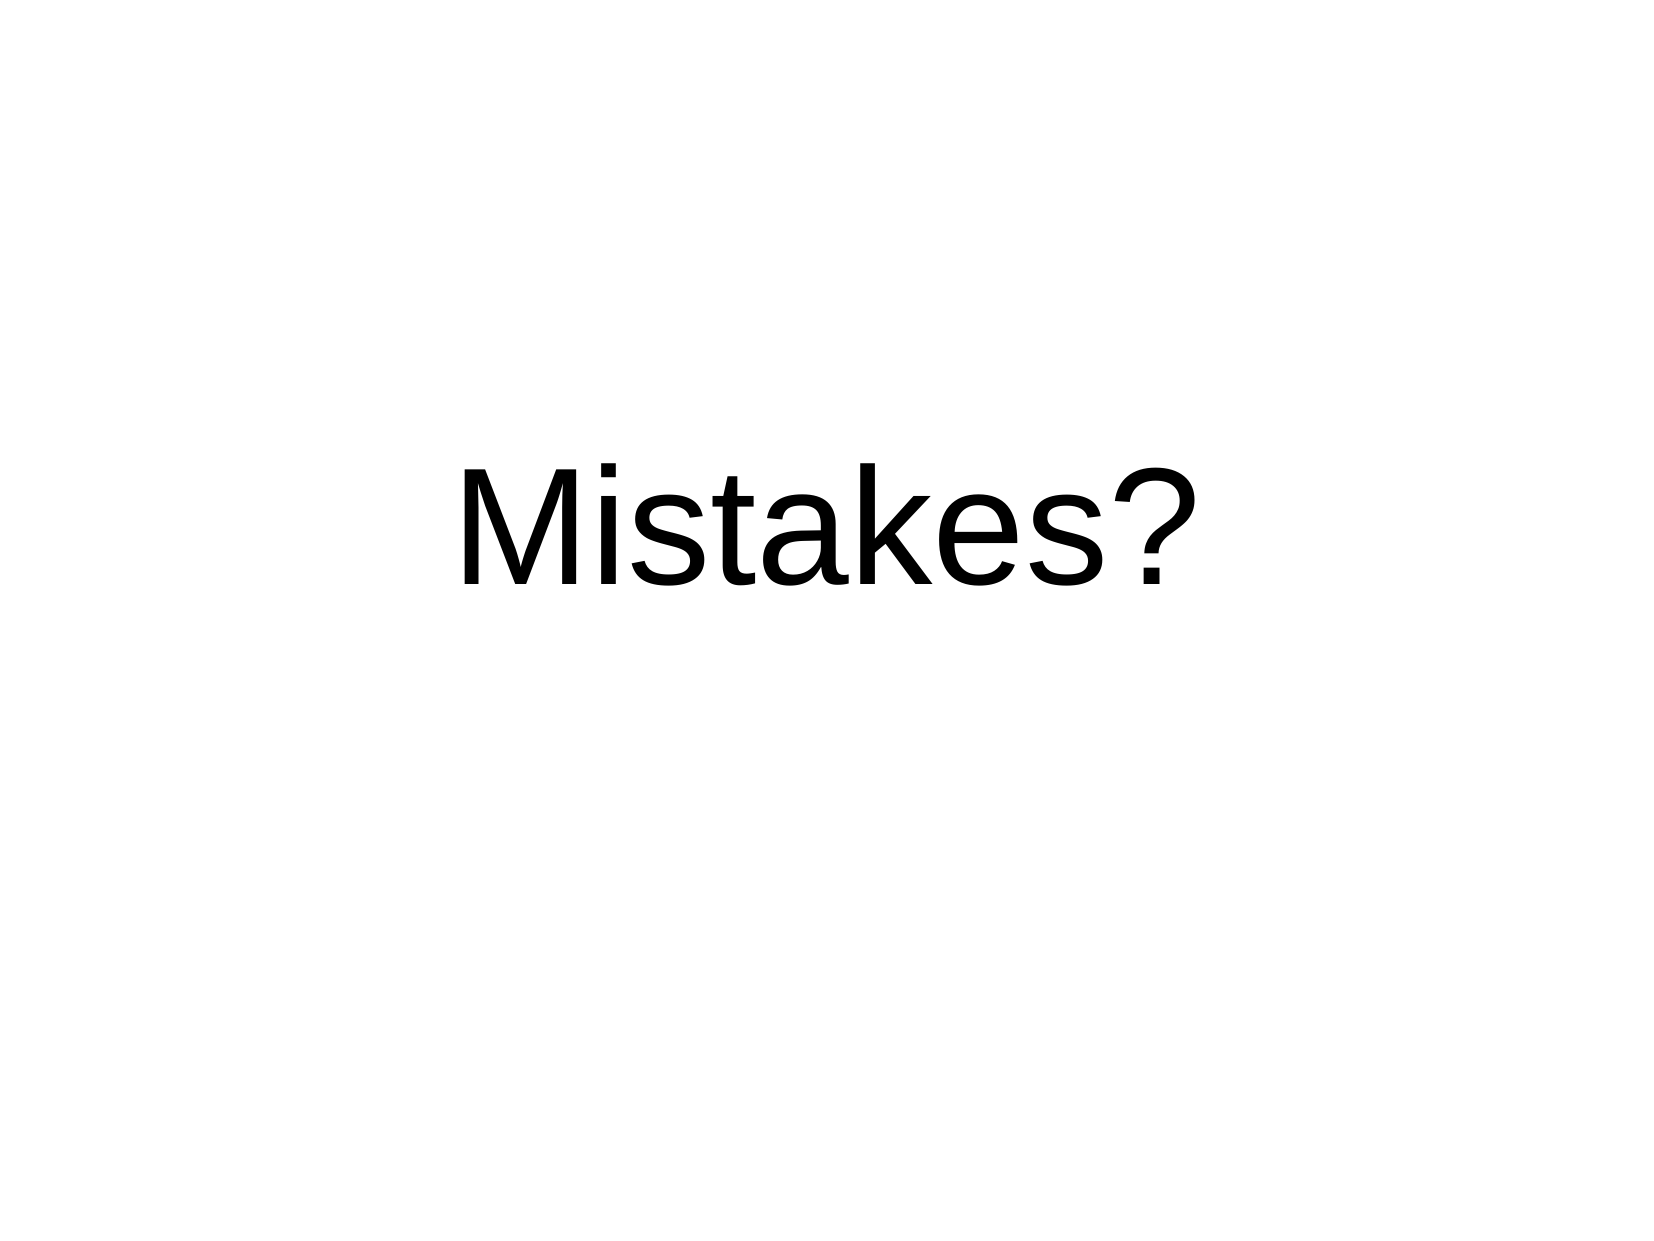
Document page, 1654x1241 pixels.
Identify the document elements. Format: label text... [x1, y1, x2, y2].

text_box Mistakes? [144, 426, 1510, 628]
